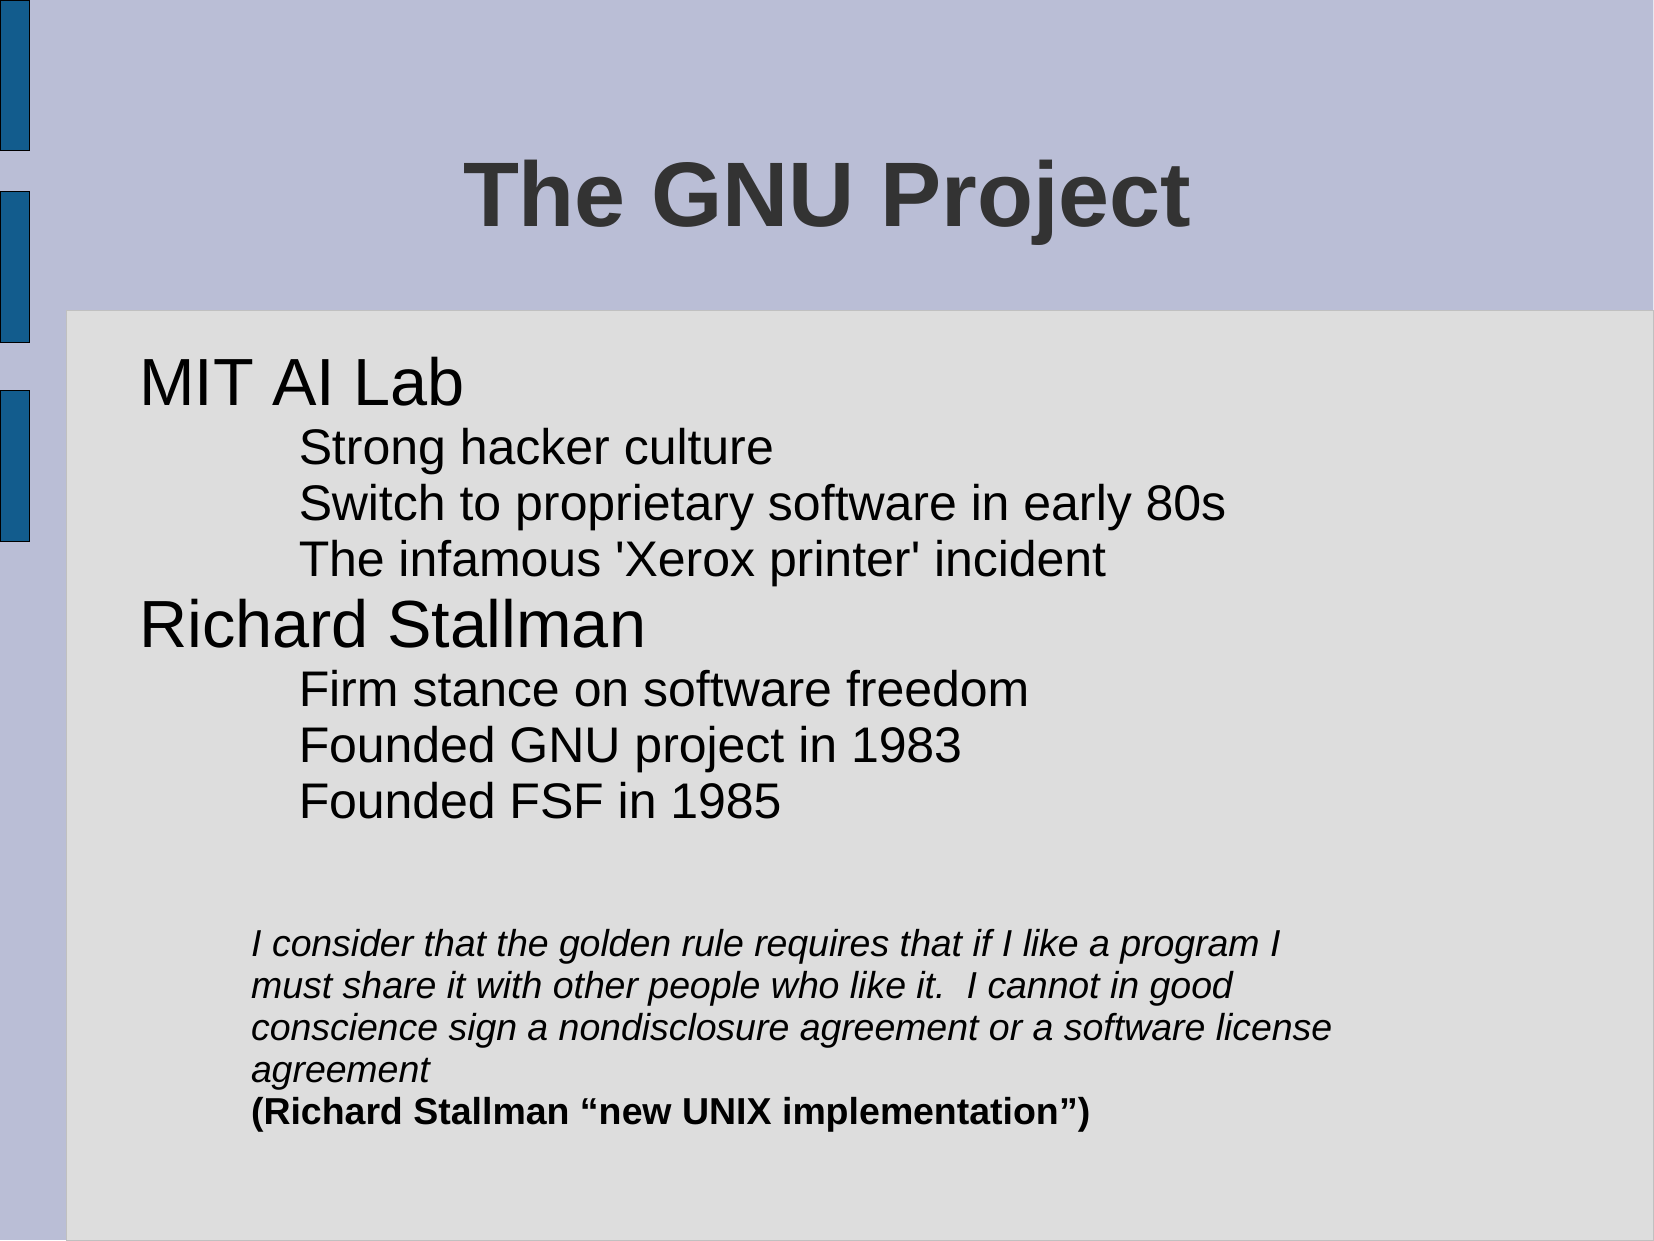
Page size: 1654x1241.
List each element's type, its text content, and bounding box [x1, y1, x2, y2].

title The GNU Project [121, 98, 1534, 291]
text_box I consider that the golden rule requires that if I like a program I must share it with other people who like it. I cannot in good conscience sign a nondisclosure agreement or a software license agreement (Richard Stallman “new UNIX implementation”) [236, 915, 1536, 1141]
list MIT AI Lab Strong hacker culture Switch to proprietary software in early 80s The infamous 'Xerox printer' incident Richard Stallman Firm stance on software freedom Founded GNU project in 1983 Founded FSF in 1985 [121, 344, 1534, 1112]
